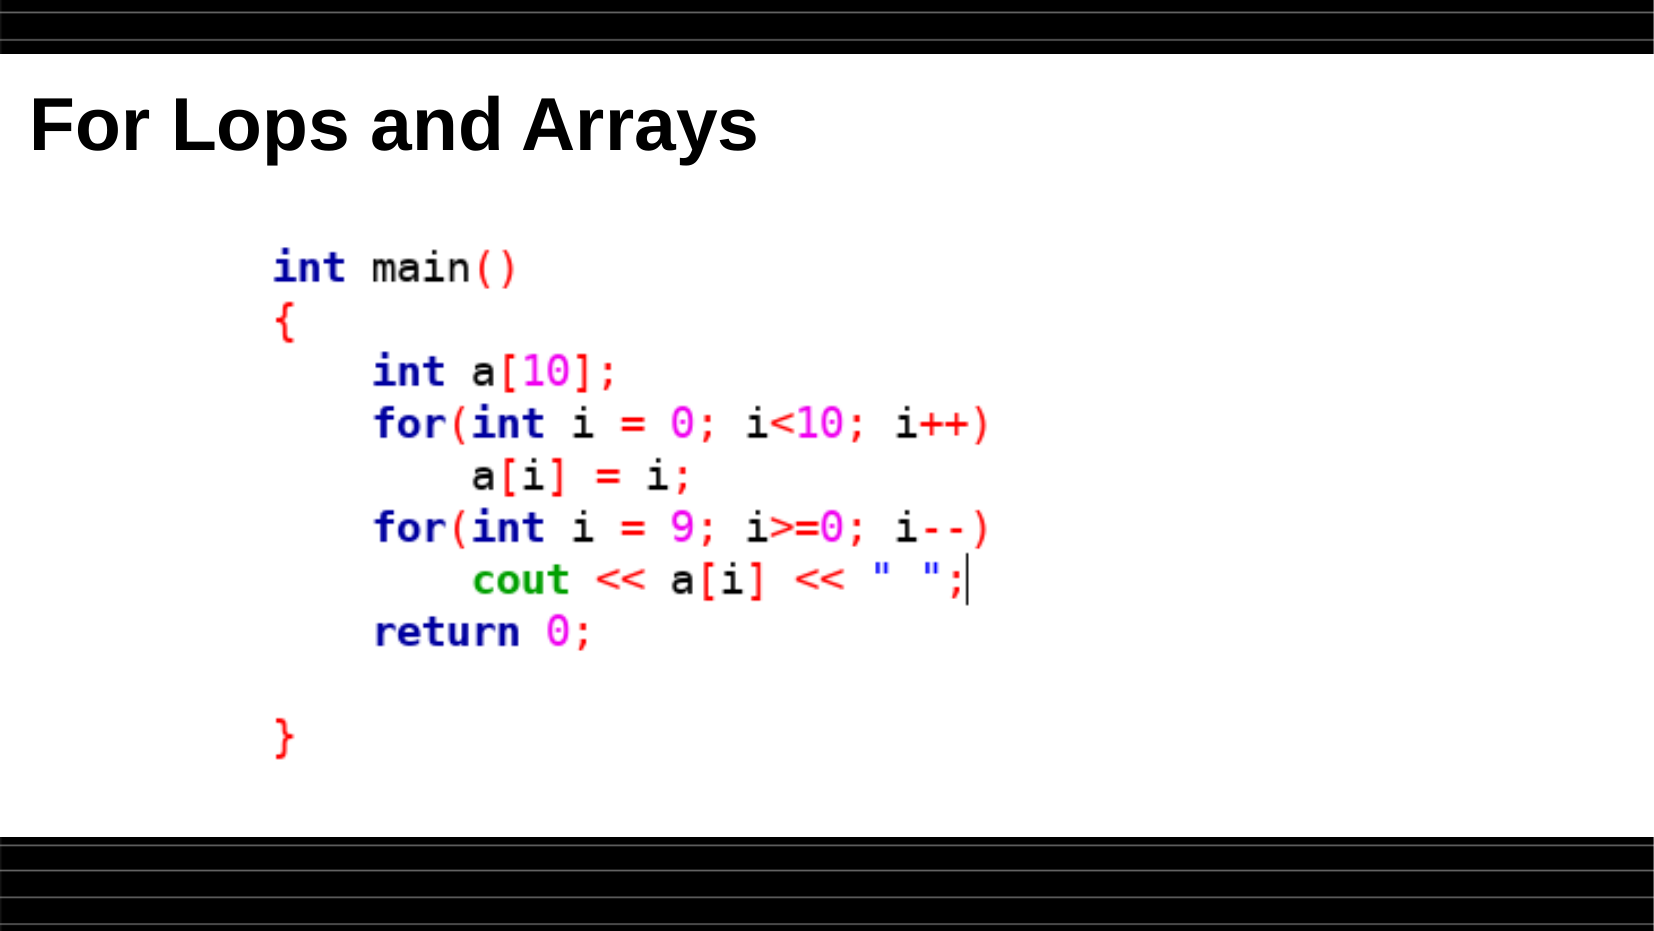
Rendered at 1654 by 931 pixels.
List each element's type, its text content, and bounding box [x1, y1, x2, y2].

picture [0, 837, 1654, 931]
picture [0, 0, 1654, 54]
picture [270, 237, 1021, 781]
text_box For Lops and Arrays [15, 75, 1546, 174]
